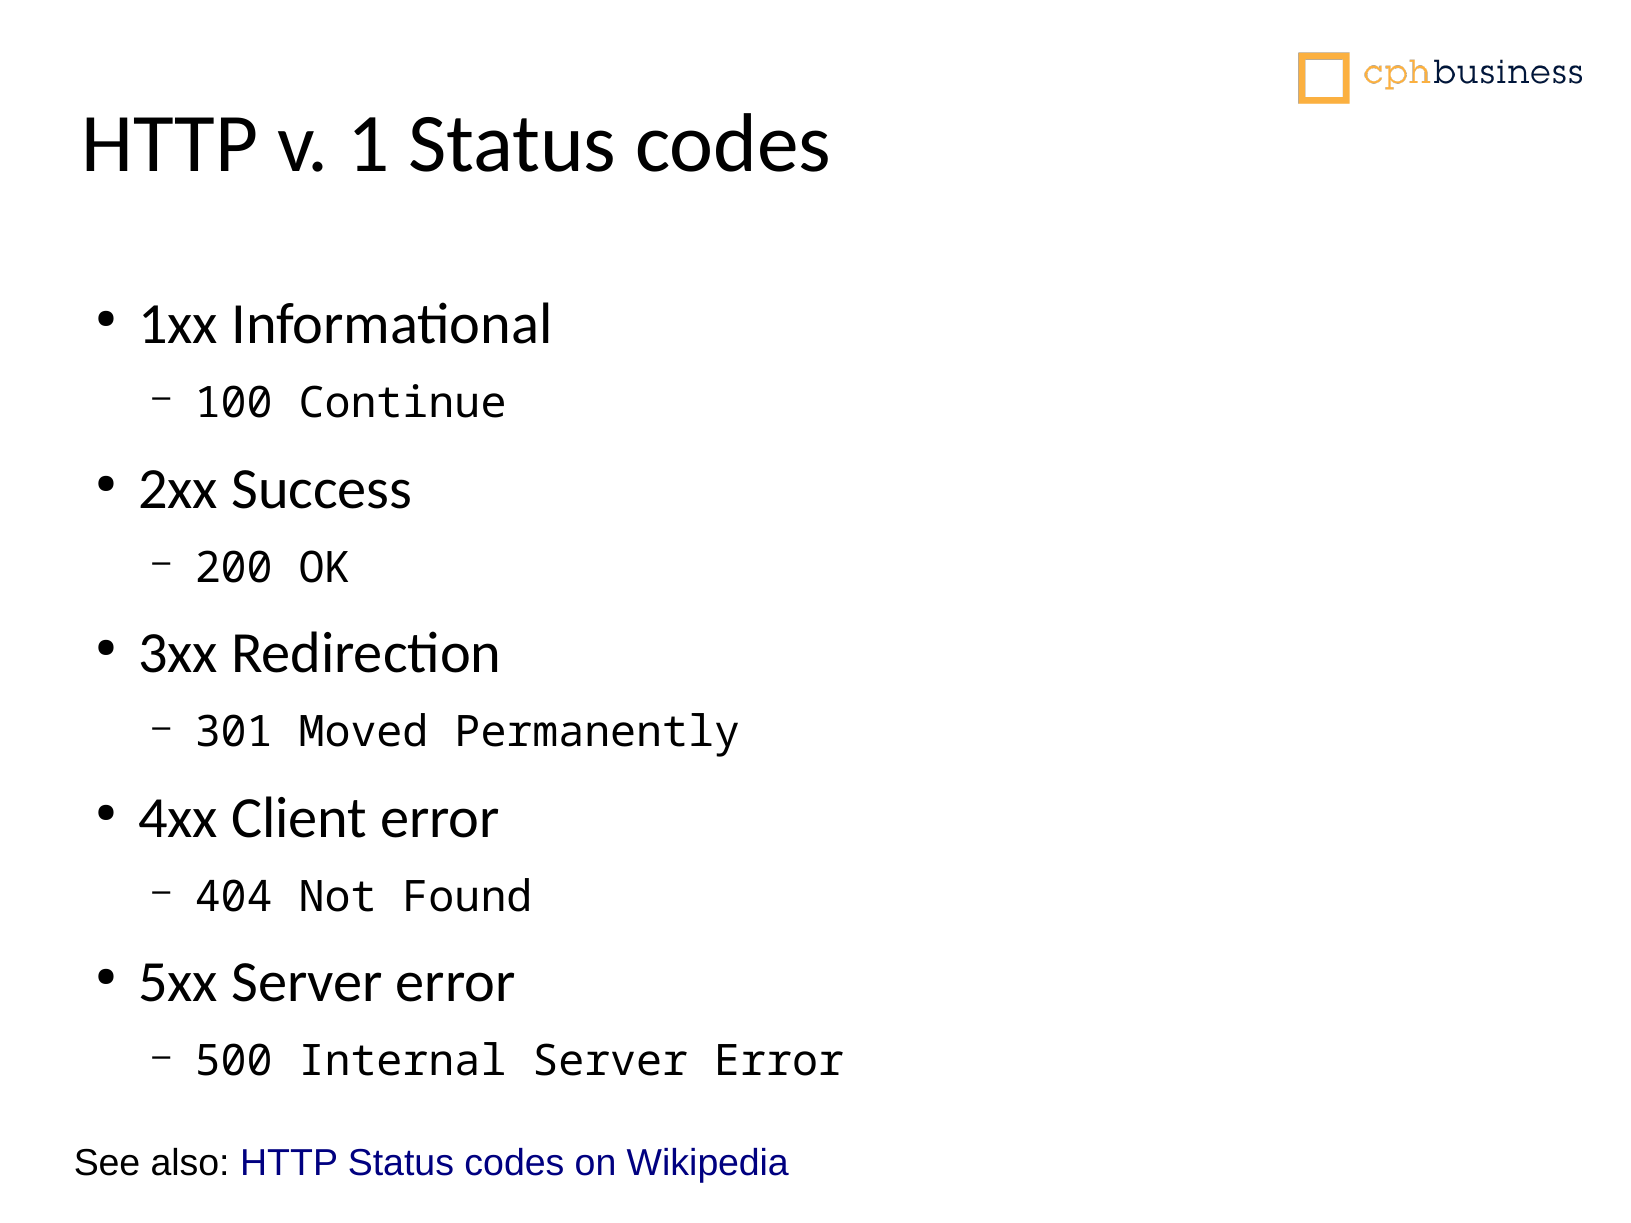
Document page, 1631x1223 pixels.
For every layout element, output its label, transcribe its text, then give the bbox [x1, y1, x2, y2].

title HTTP v. 1 Status codes [81, 48, 1549, 253]
list 1xx Informational 100 Continue 2xx Success 200 OK 3xx Redirection 301 Moved Permanently 4xx Client error 404 Not Found 5xx Server error 500 Internal Server Error [81, 285, 1549, 1092]
picture [1247, 1, 1631, 155]
text_box See also: HTTP Status codes on Wikipedia [59, 1133, 1536, 1191]
